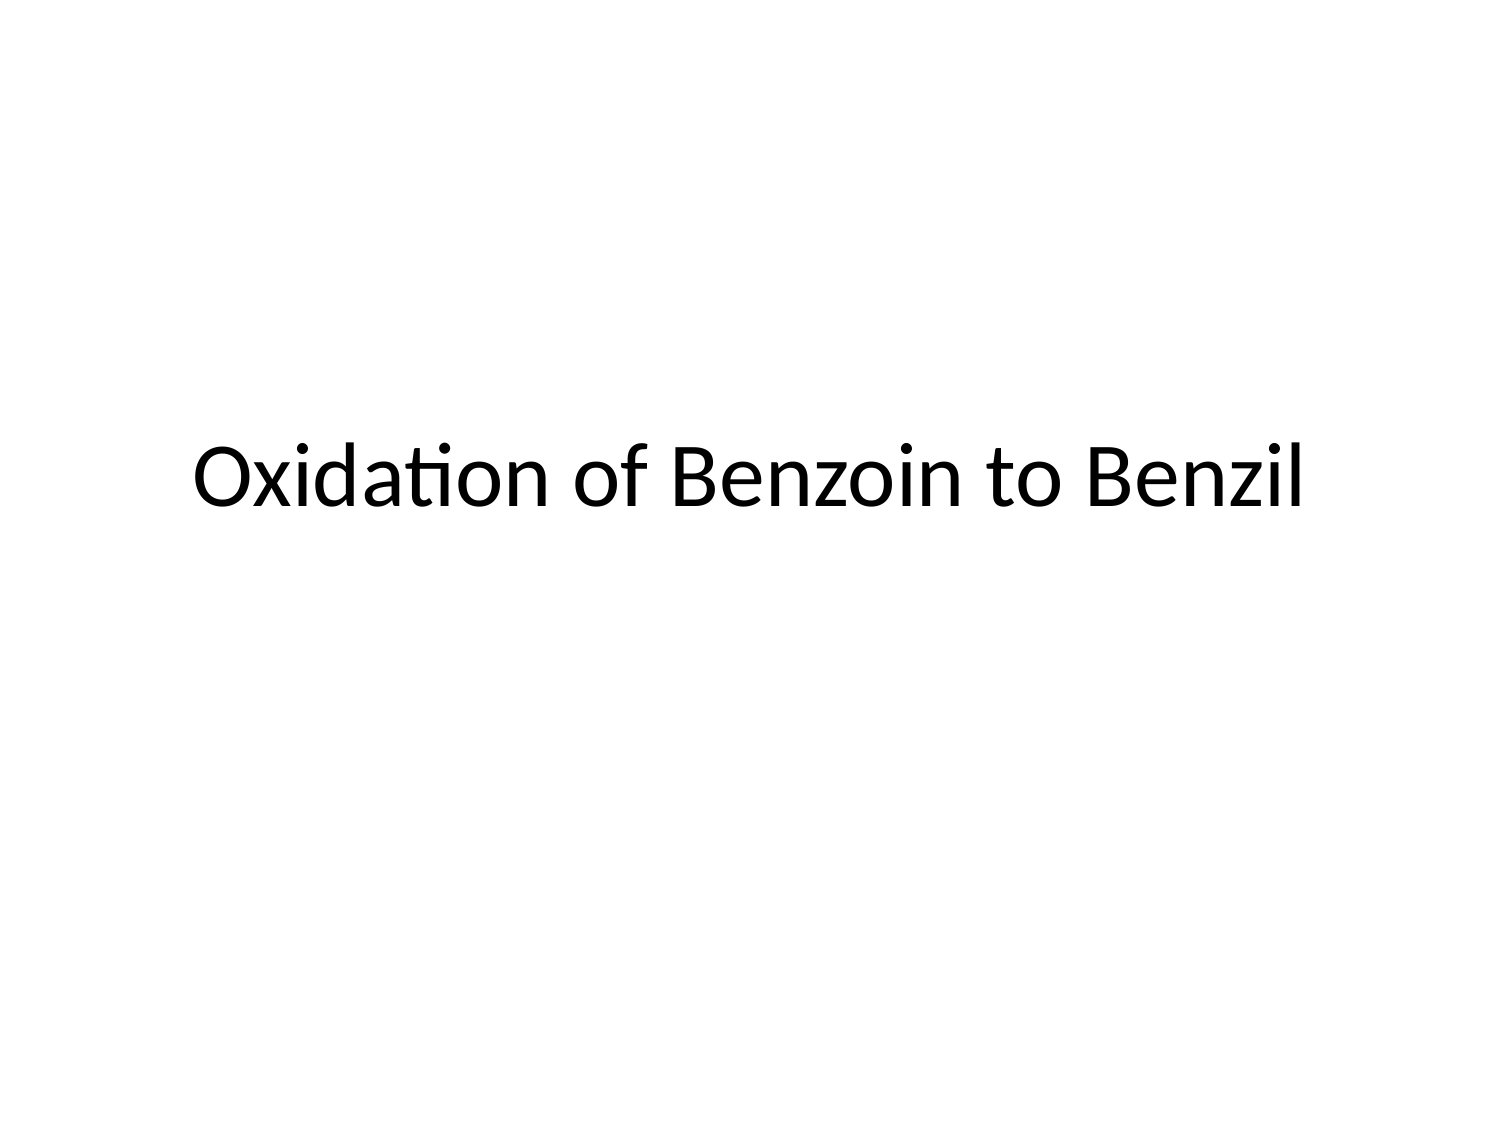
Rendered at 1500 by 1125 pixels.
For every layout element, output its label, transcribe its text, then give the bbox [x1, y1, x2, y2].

title Oxidation of Benzoin to Benzil [112, 349, 1388, 591]
